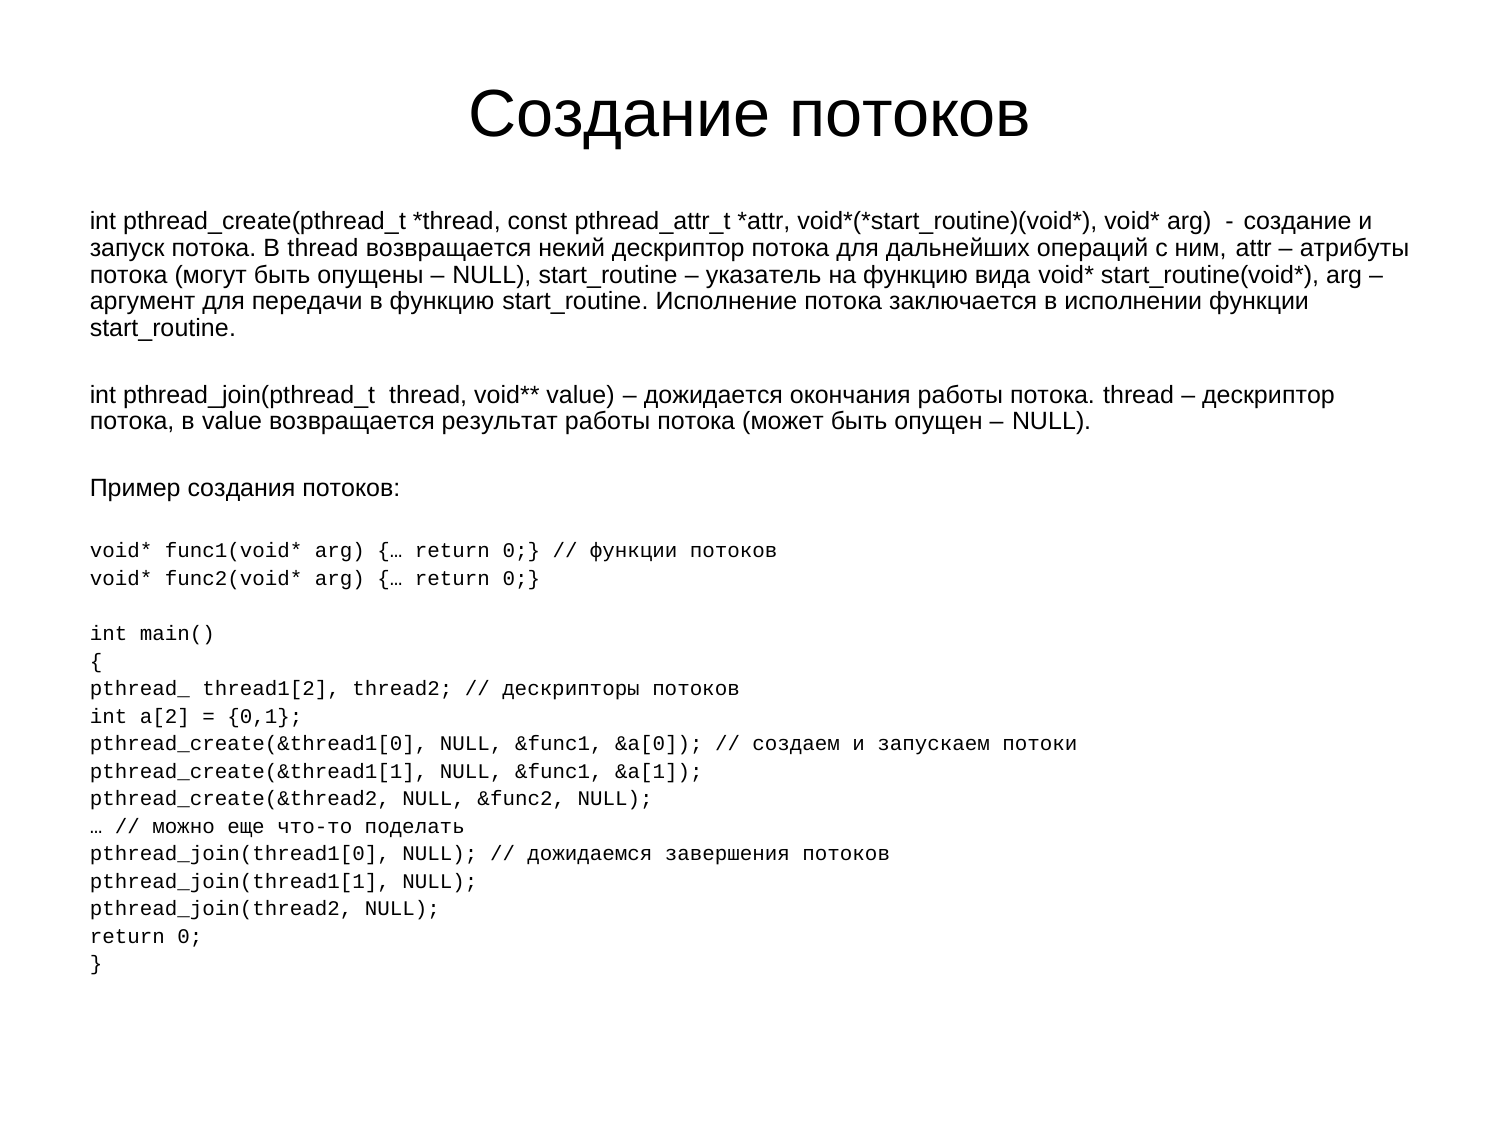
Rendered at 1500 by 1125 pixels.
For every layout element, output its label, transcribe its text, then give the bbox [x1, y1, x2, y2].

title Создание потоков [75, 45, 1426, 176]
list int pthread_create(pthread_t *thread, const pthread_attr_t *attr, void*(*start_routine)(void*), void* arg) - создание и запуск потока. В thread возвращается некий дескриптор потока для дальнейших операций с ним, attr – атрибуты потока (могут быть опущены – NULL), start_routine – указатель на функцию вида void* start_routine(void*), arg – аргумент для передачи в функцию start_routine. Исполнение потока заключается в исполнении функции start_routine. int pthread_join(pthread_t thread, void** value) – дожидается окончания работы потока. thread – дескриптор потока, в value возвращается результат работы потока (может быть опущен – NULL). Пример создания потоков: void* func1(void* arg) {… return 0;} // функции потоков void* func2(void* arg) {… return 0;} int main() { pthread_ thread1[2], thread2; // дескрипторы потоков int a[2] = {0,1}; pthread_create(&thread1[0], NULL, &func1, &a[0]); // создаем и запускаем потоки pthread_create(&thread1[1], NULL, &func1, &a[1]); pthread_create(&thread2, NULL, &func2, NULL); … // можно еще что-то поделать pthread_join(thread1[0], NULL); // дожидаемся завершения потоков pthread_join(thread1[1], NULL); pthread_join(thread2, NULL); return 0; } [75, 200, 1426, 1005]
